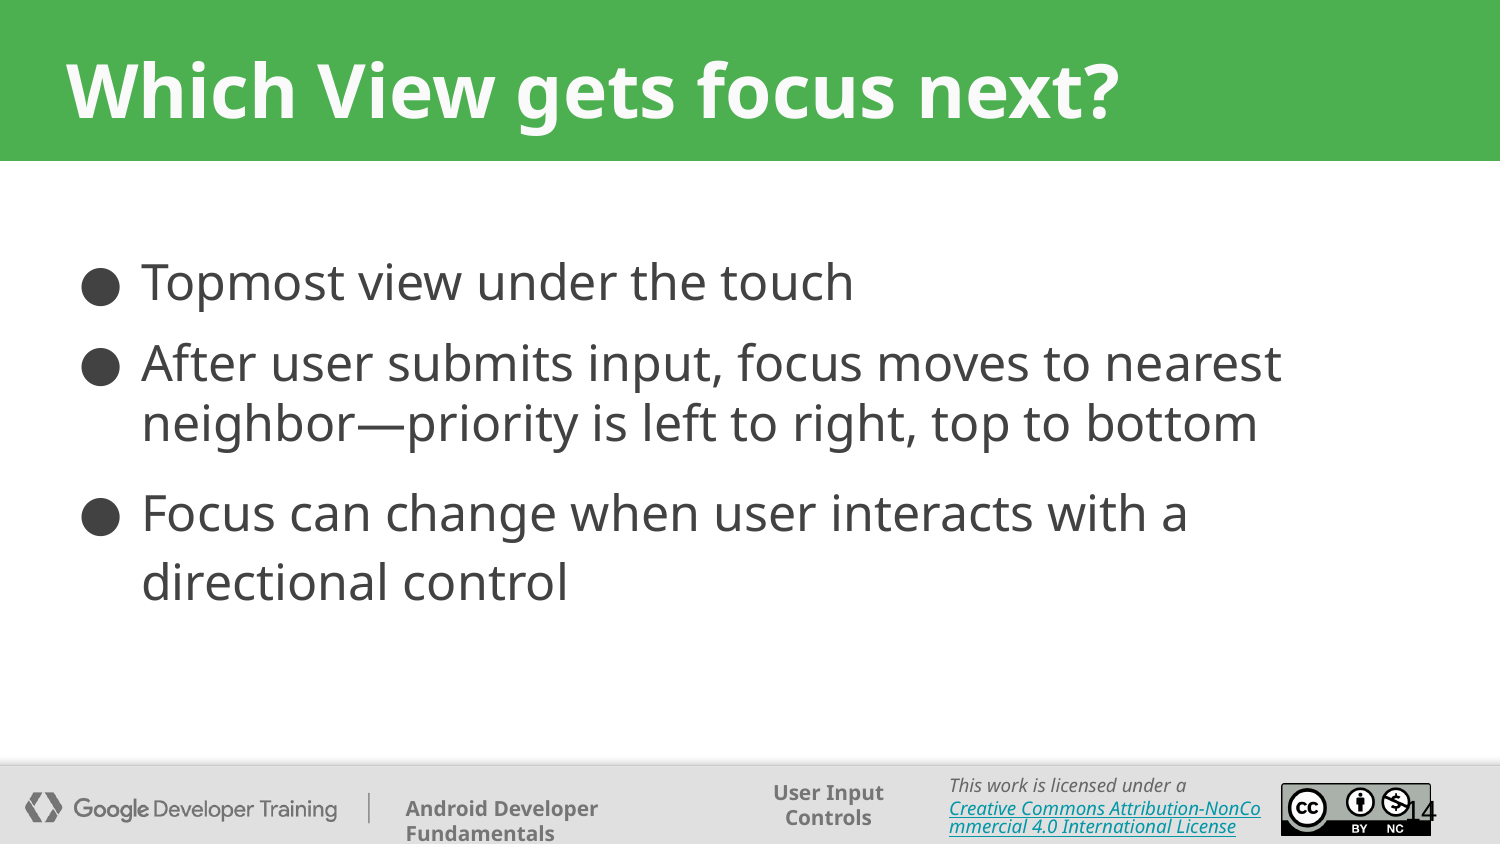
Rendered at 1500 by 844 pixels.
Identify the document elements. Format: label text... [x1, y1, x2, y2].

picture [0, 161, 1500, 844]
slide_number <number> [1389, 777, 1480, 842]
title Which View gets focus next? [51, 28, 1449, 122]
list Topmost view under the touch After user submits input, focus moves to nearest neighbor—priority is left to right, top to bottom Focus can change when user interacts with a directional control [51, 226, 1449, 742]
